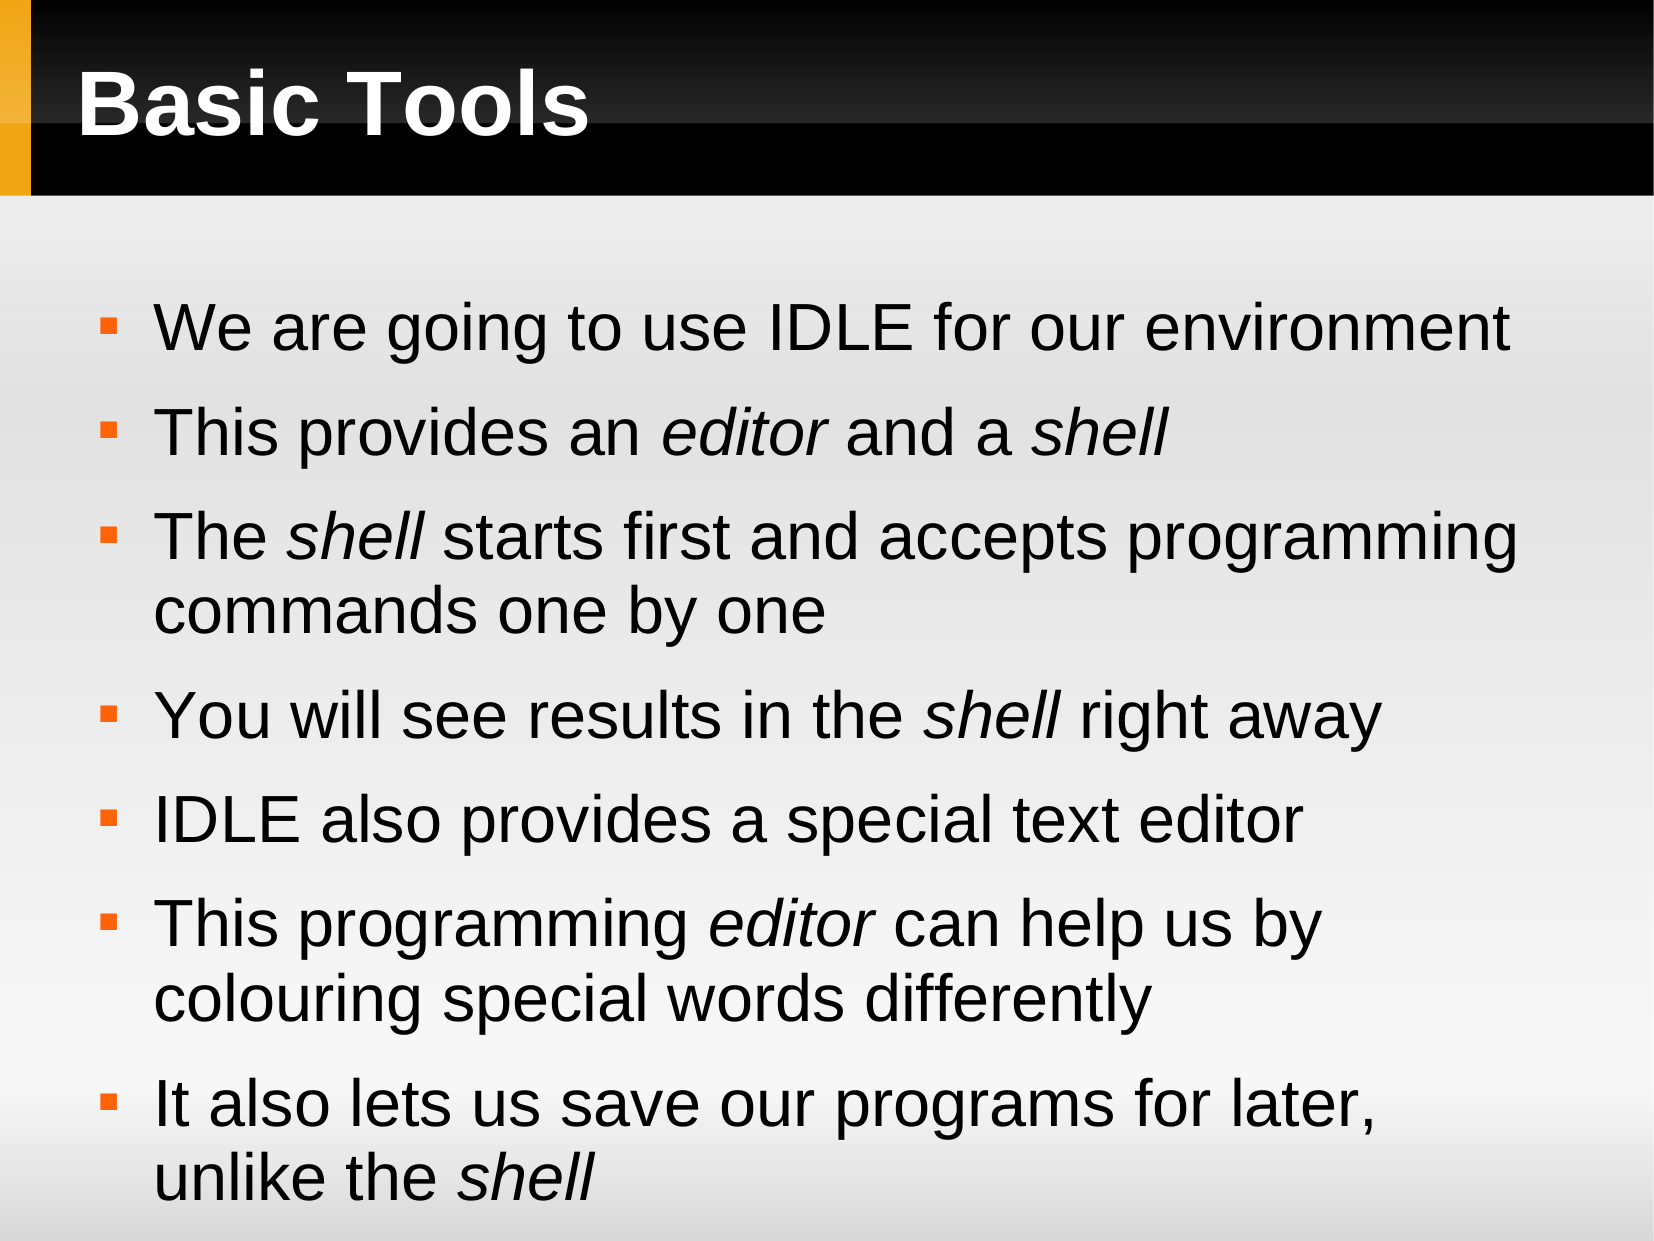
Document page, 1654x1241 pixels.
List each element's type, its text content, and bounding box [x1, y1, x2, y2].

picture [0, 0, 1654, 1241]
list We are going to use IDLE for our environment This provides an editor and a shell The shell starts first and accepts programming commands one by one You will see results in the shell right away IDLE also provides a special text editor This programming editor can help us by colouring special words differently It also lets us save our programs for later, unlike the shell [82, 290, 1571, 1216]
title Basic Tools [76, 0, 1565, 208]
